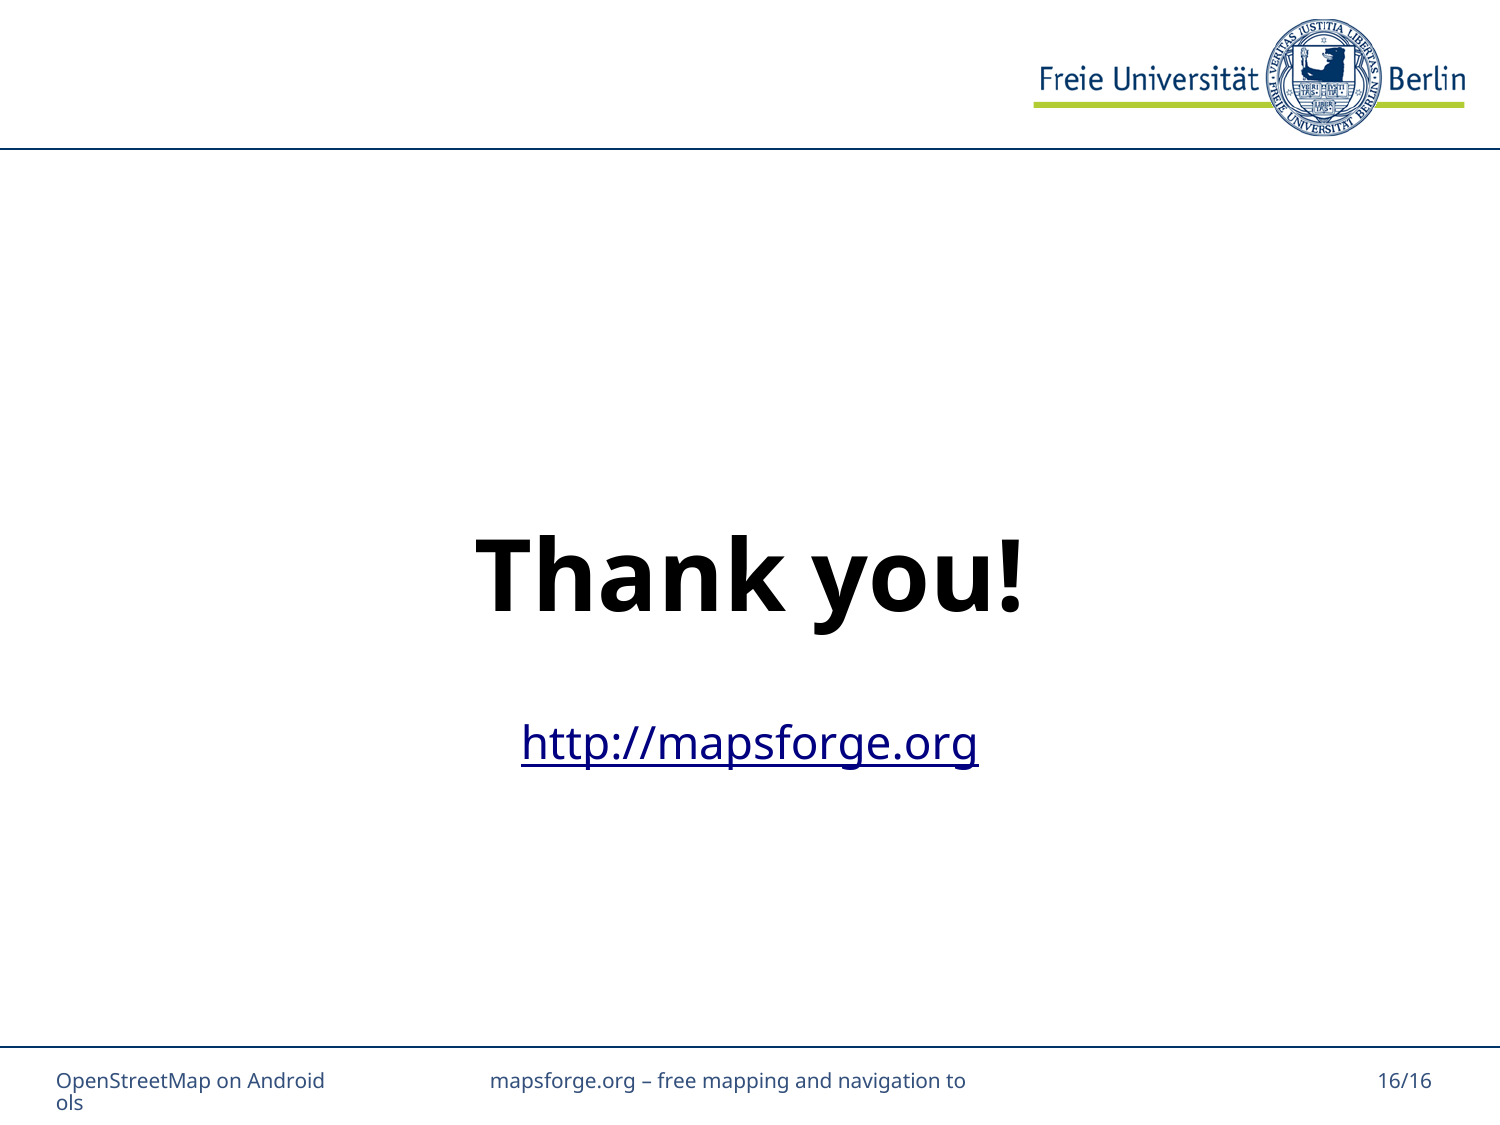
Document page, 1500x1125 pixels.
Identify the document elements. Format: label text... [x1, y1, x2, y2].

list http://mapsforge.org [47, 711, 1453, 767]
list Thank you! [47, 504, 1453, 626]
picture [1033, 19, 1470, 137]
